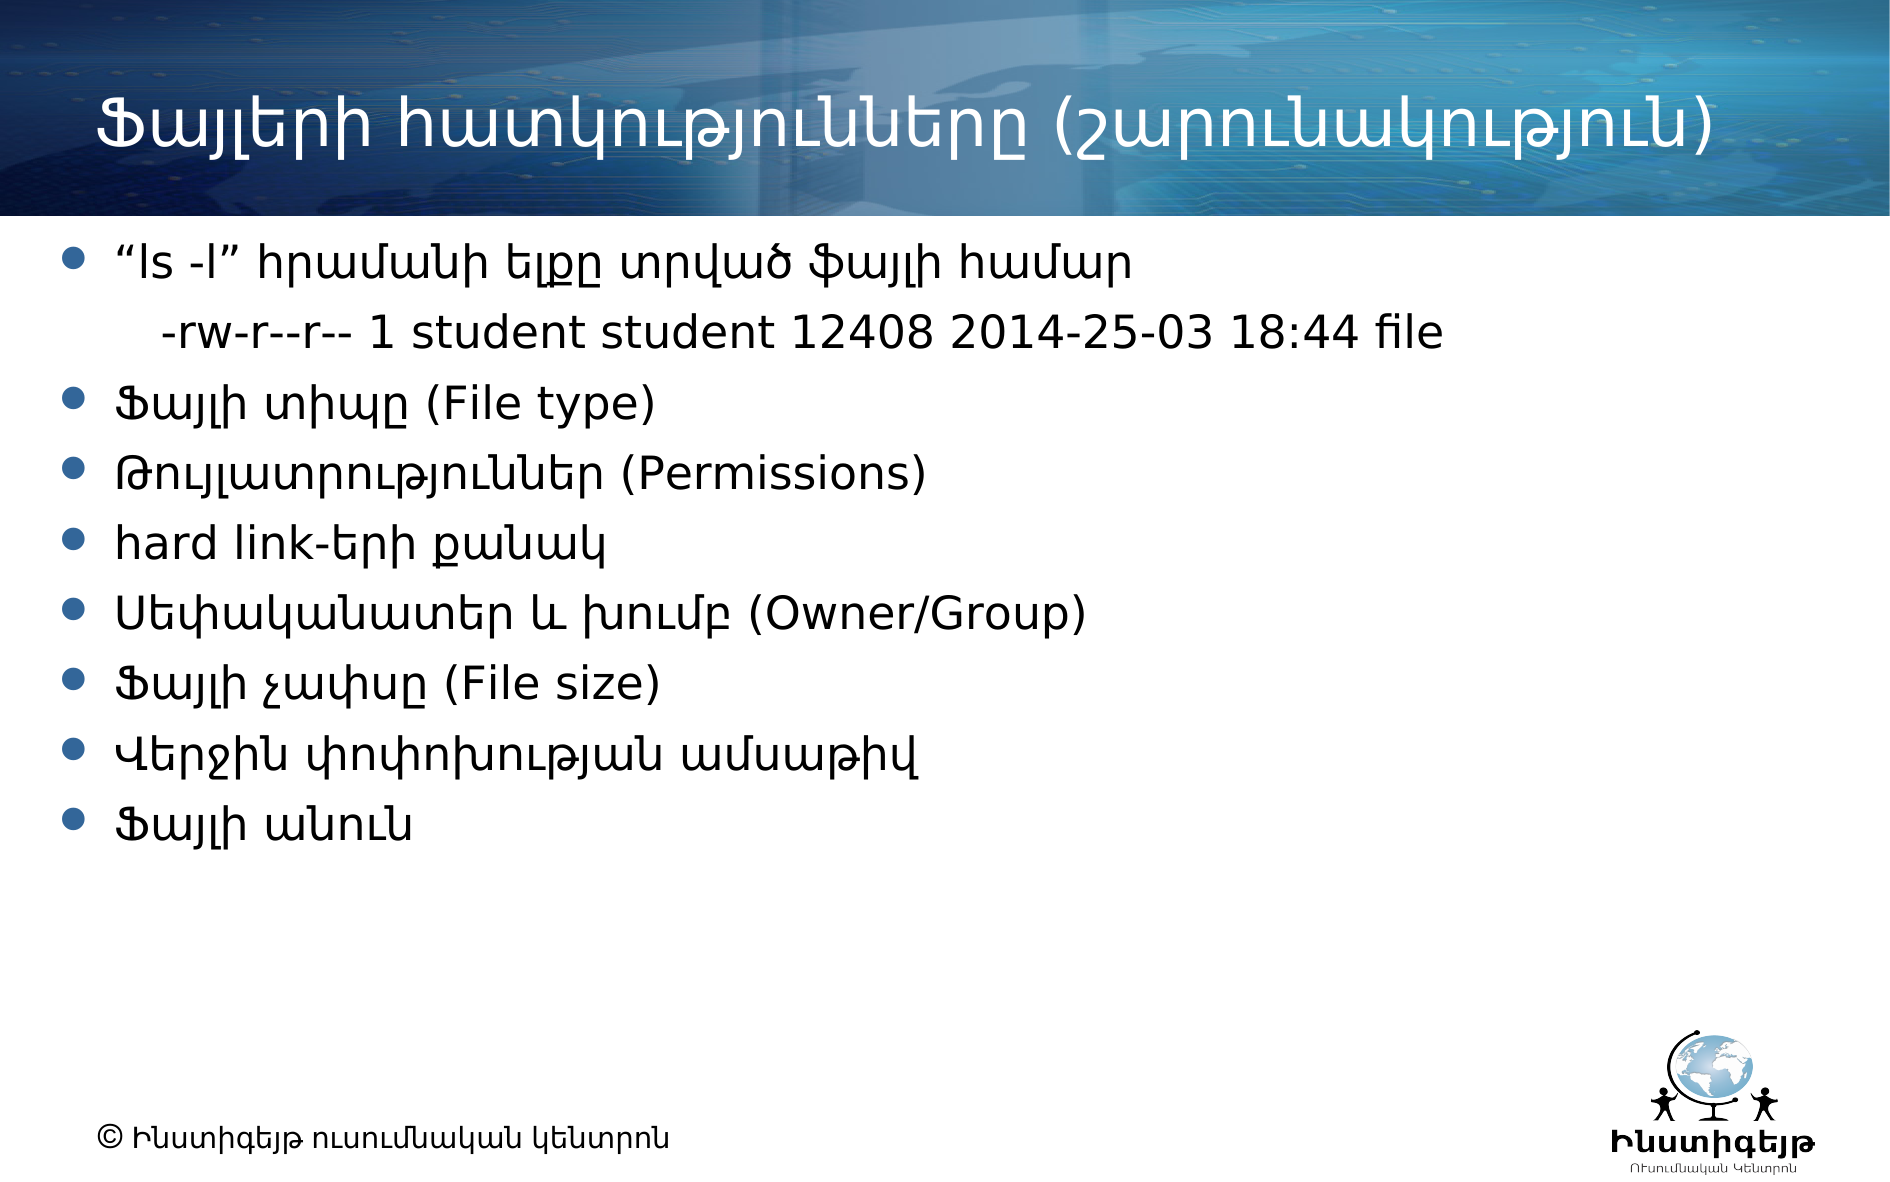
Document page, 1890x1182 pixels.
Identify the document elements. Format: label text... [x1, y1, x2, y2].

list “ls -l” հրամանի ելքը տրված ֆայլի համար -rw-r--r-- 1 student student 12408 2014-25-03 18:44 file Ֆայլի տիպը (File type) Թույլատրություններ (Permissions) hard link-երի քանակ Սեփականատեր և խումբ (Owner/Group) Ֆայլի չափսը (File size) Վերջին փոփոխության ամսաթիվ Ֆայլի անուն [59, 236, 1831, 922]
picture [0, 0, 1890, 216]
title Ֆայլերի հատկությունները (շարունակություն) [94, 47, 1793, 217]
picture [1612, 1030, 1815, 1175]
